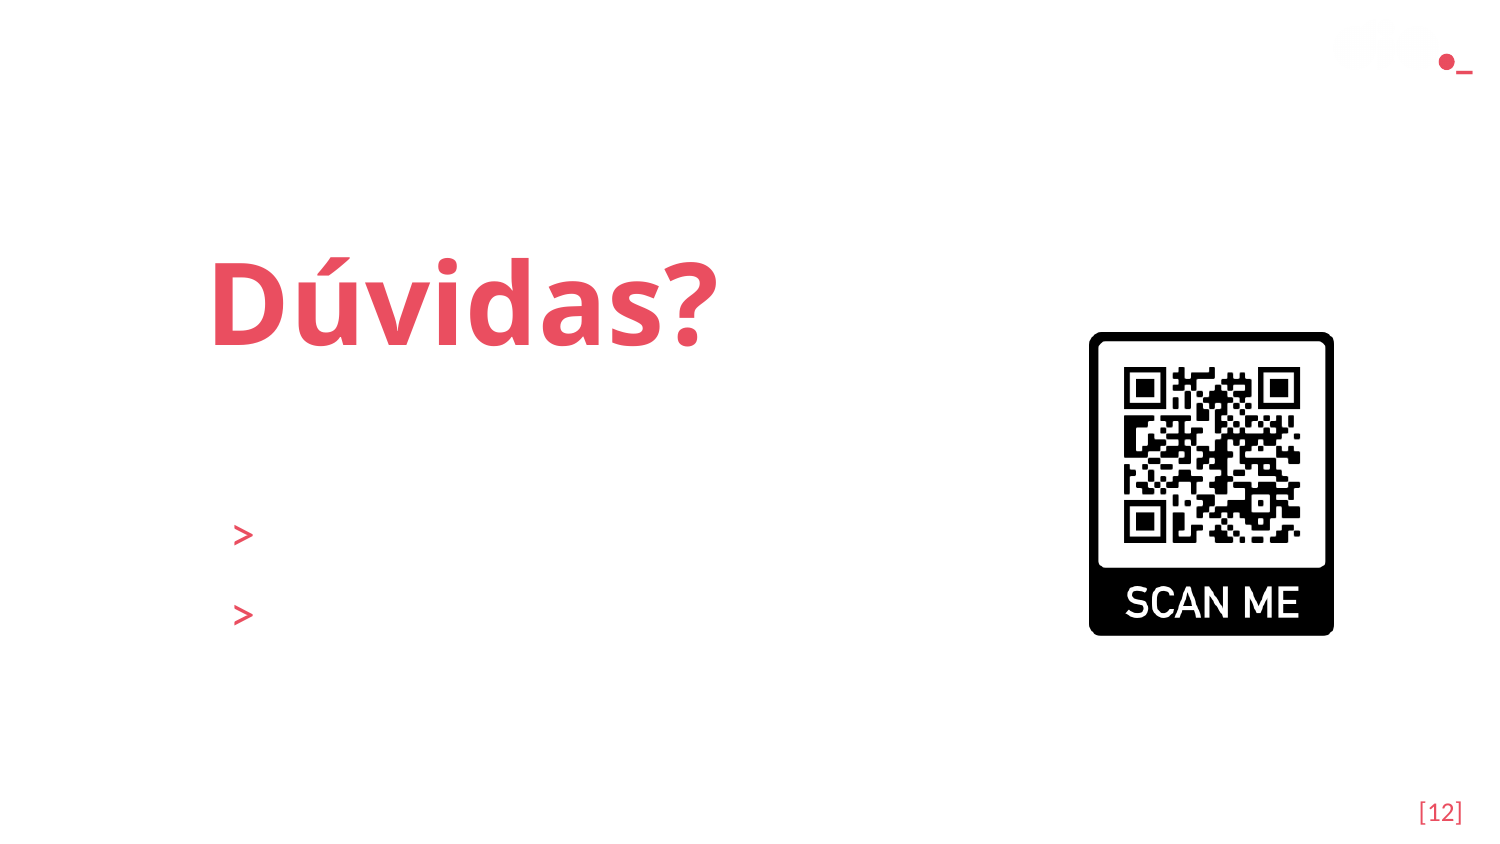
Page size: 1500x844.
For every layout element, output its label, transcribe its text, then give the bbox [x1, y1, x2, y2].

picture [1333, 19, 1473, 75]
picture [1089, 332, 1334, 636]
text_box Dúvidas? [190, 216, 1270, 366]
text_box > Fórum/Artigos > Comunidade Online (Discord) [190, 485, 920, 636]
slide_number [12] [1403, 779, 1494, 844]
